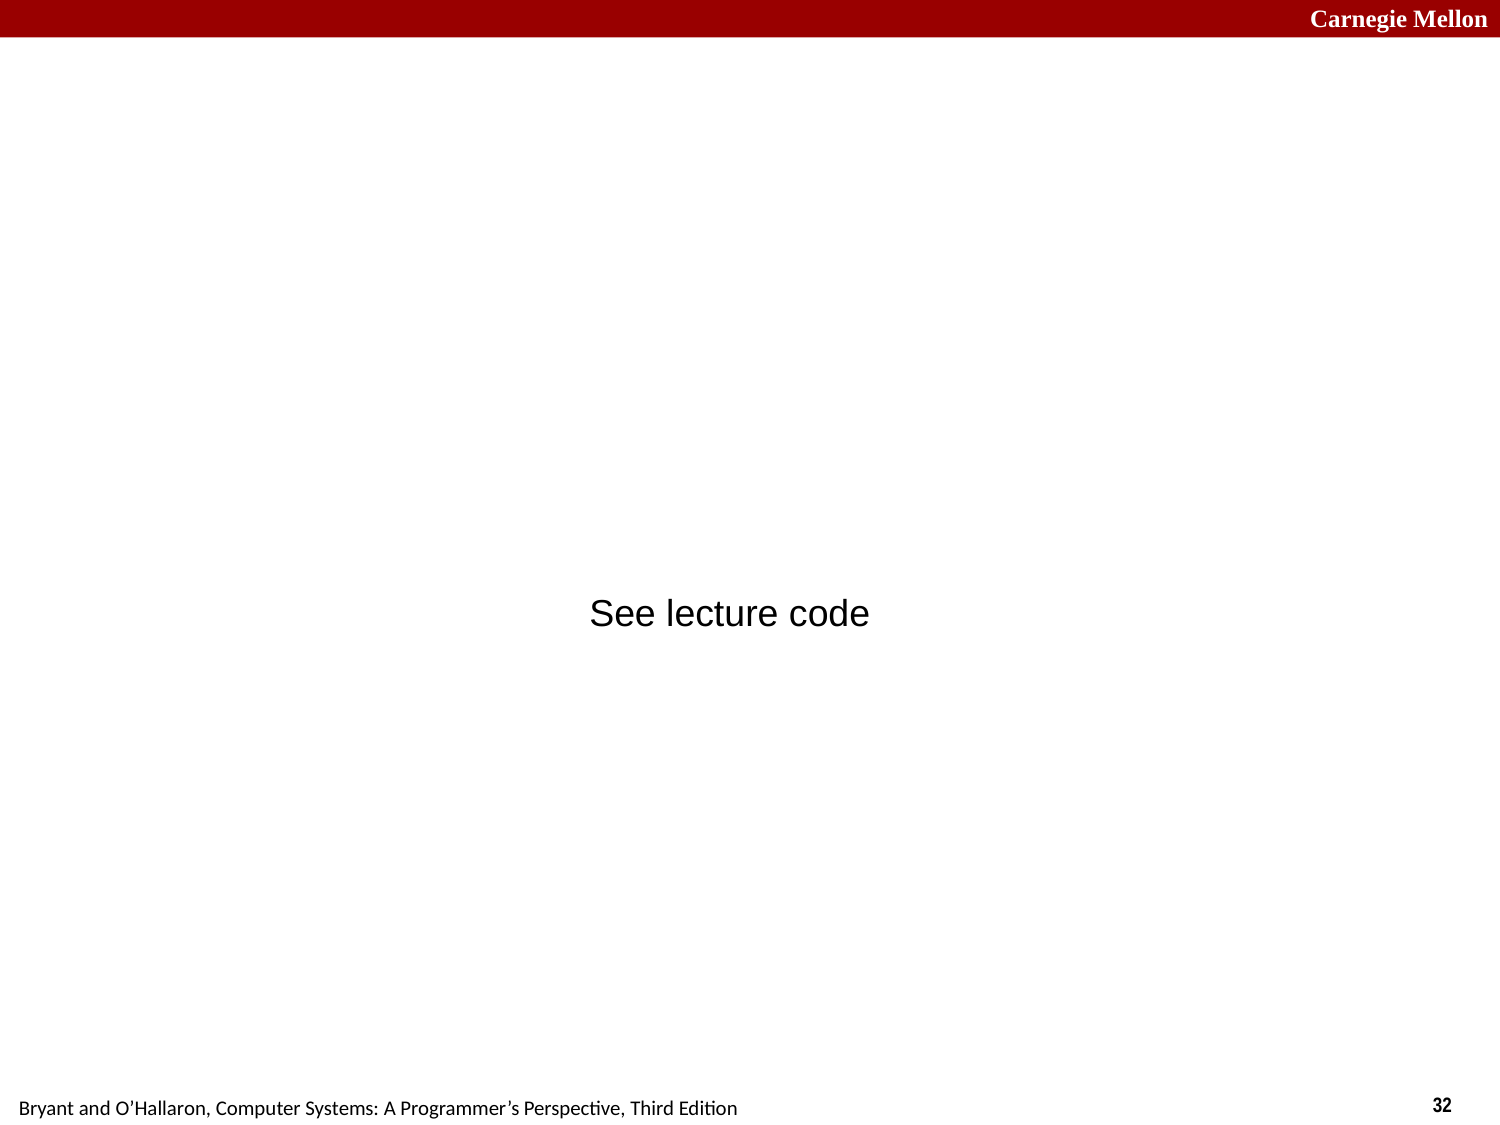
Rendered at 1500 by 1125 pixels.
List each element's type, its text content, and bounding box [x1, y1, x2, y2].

text_box See lecture code [574, 585, 886, 642]
